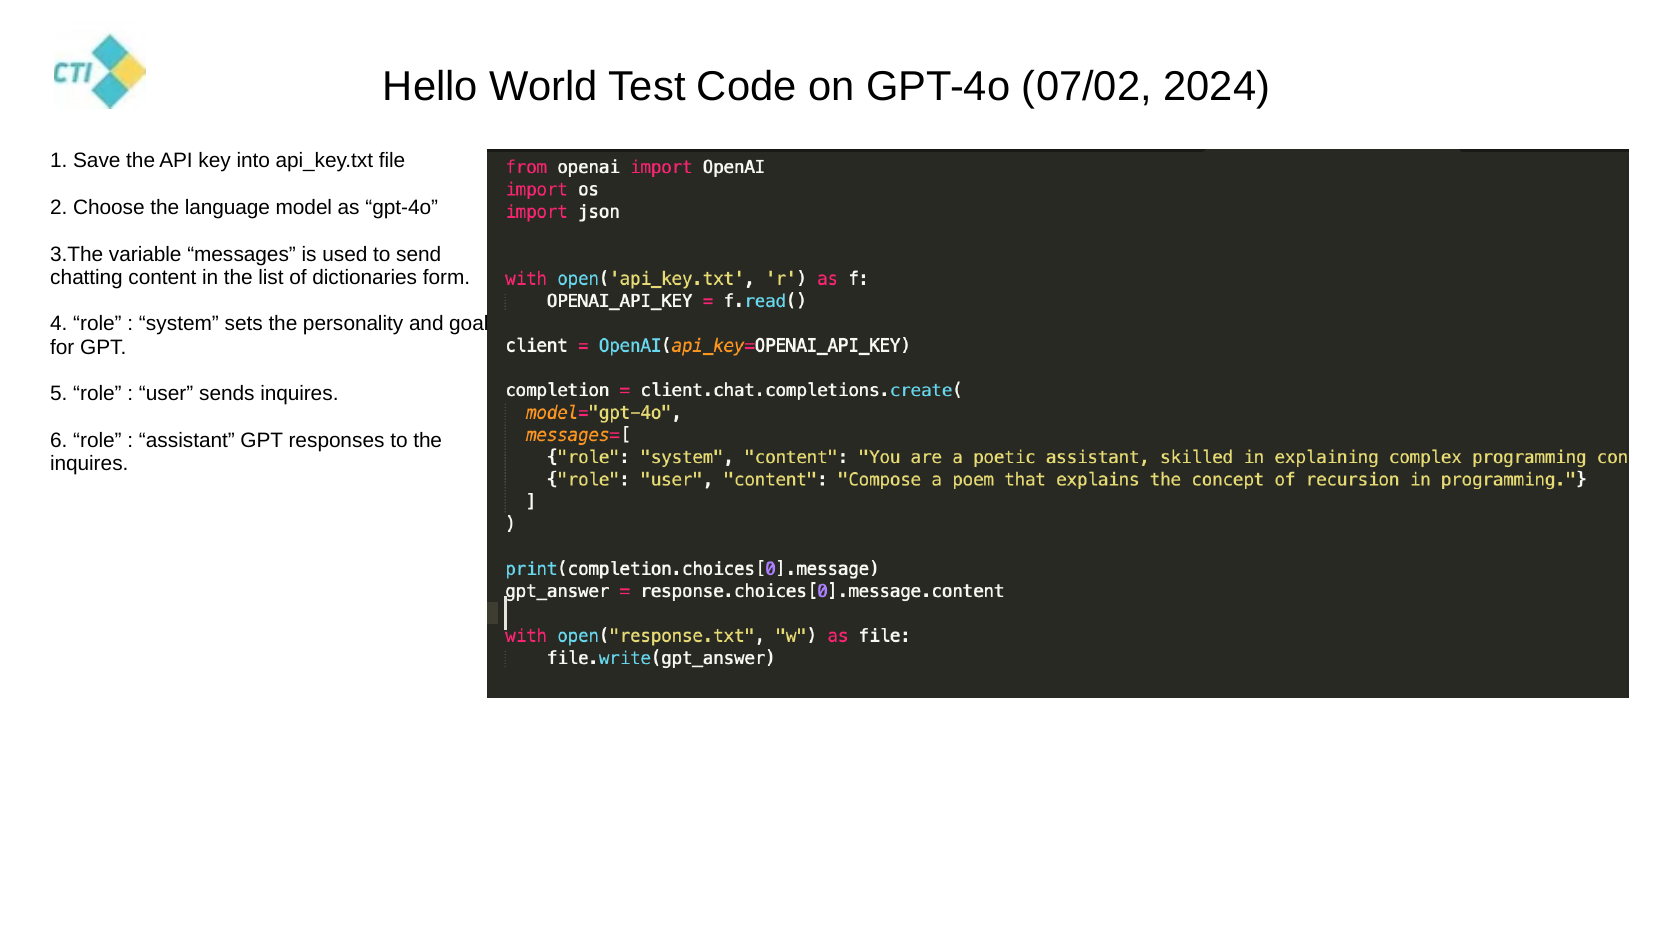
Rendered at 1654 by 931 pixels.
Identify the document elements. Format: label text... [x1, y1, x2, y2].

picture [487, 149, 1629, 698]
text_box 1. Save the API key into api_key.txt file 2. Choose the language model as “gpt-4o” 3.The variable “messages” is used to send chatting content in the list of dictionaries form. 4. “role” : “system” sets the personality and goal for GPT. 5. “role” : “user” sends inquires. 6. “role” : “assistant” GPT responses to the inquires. [35, 141, 513, 576]
picture [54, 21, 146, 109]
title Hello World Test Code on GPT-4o (07/02, 2024) [146, 58, 1571, 106]
